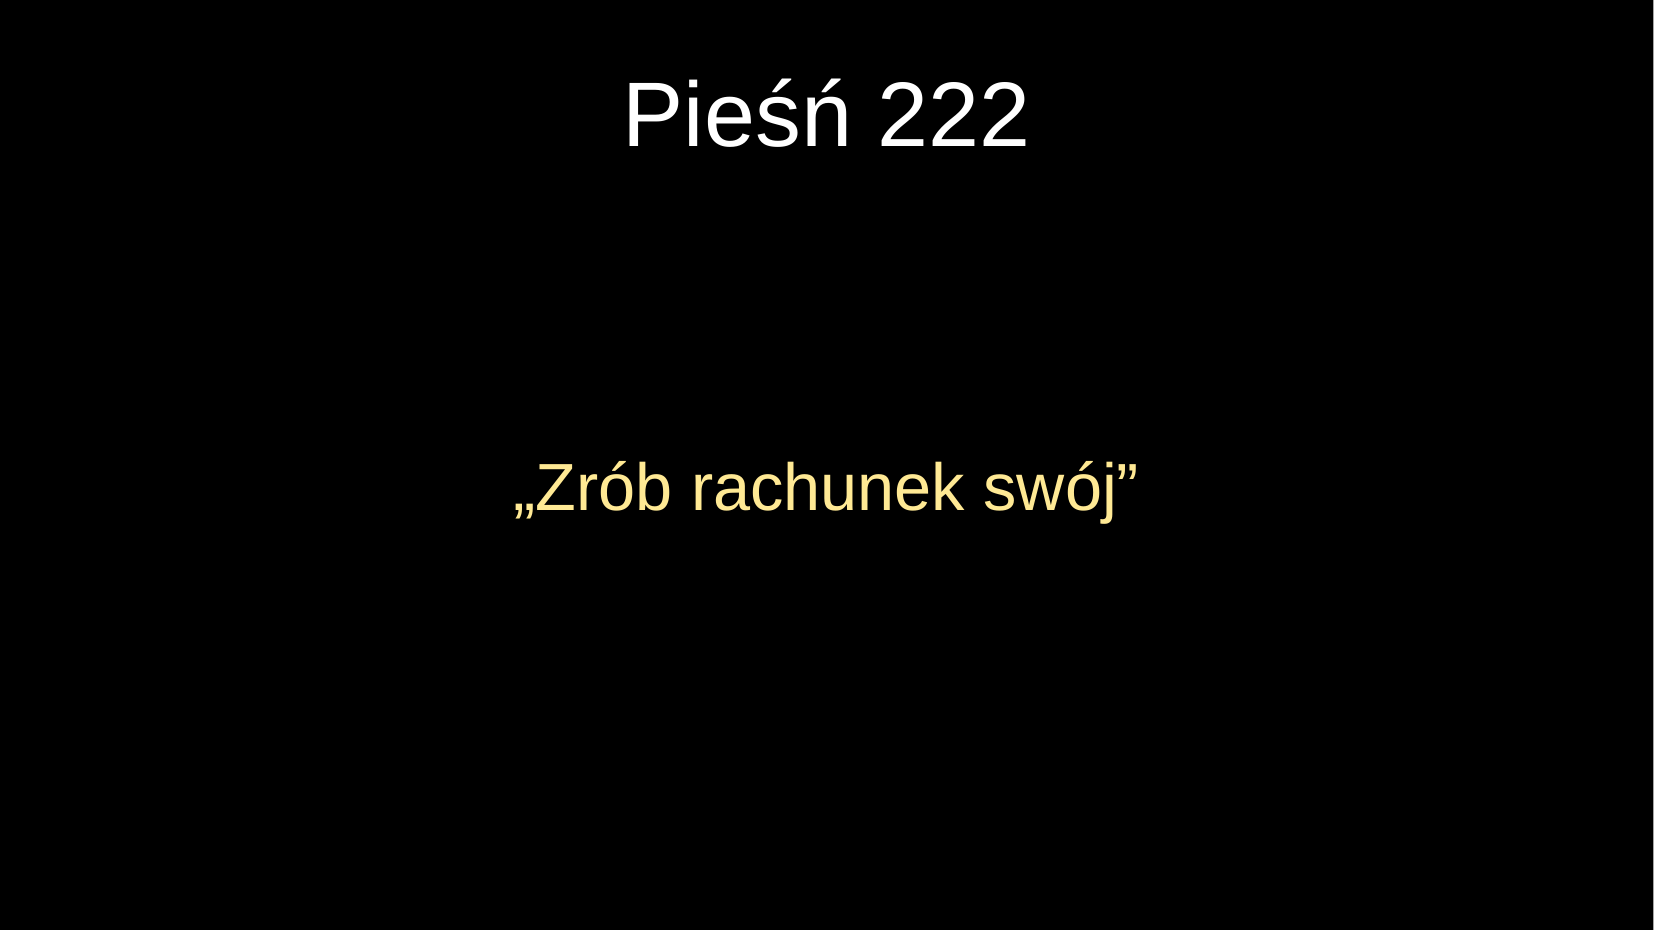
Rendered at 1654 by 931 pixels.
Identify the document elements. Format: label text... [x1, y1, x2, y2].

subtitle „Zrób rachunek swój” [82, 217, 1571, 757]
title Pieśń 222 [82, 37, 1571, 193]
